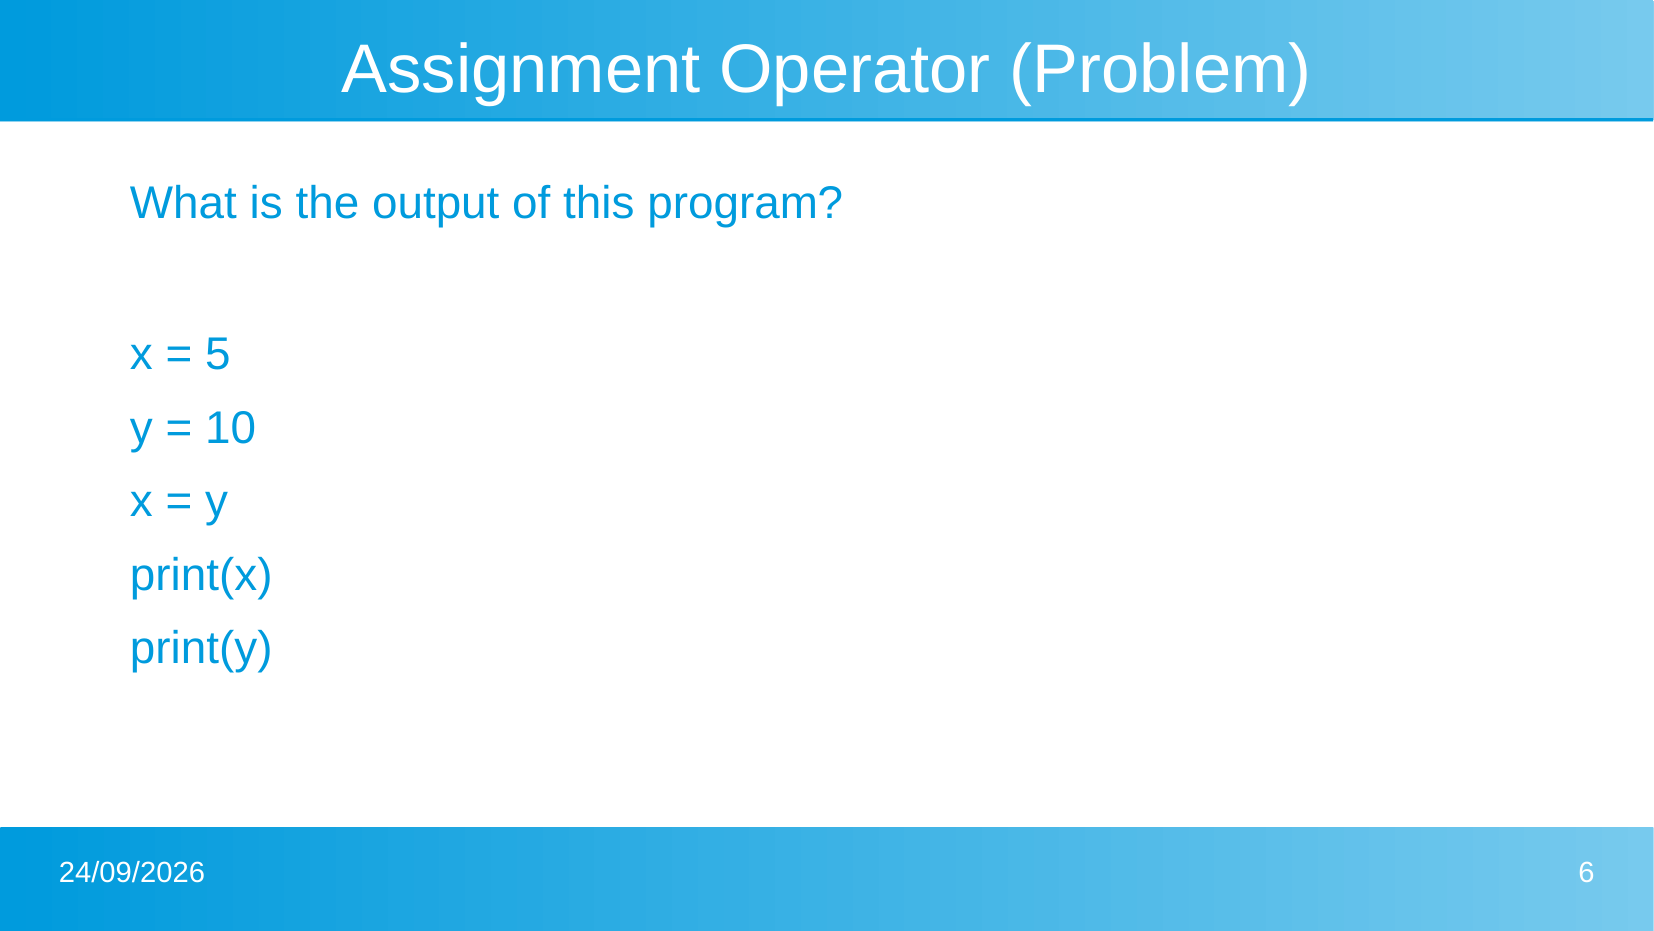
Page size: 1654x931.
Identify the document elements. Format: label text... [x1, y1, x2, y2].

title Assignment Operator (Problem) [59, 29, 1595, 108]
list What is the output of this program? x = 5 y = 10 x = y print(x) print(y) [59, 177, 1595, 768]
